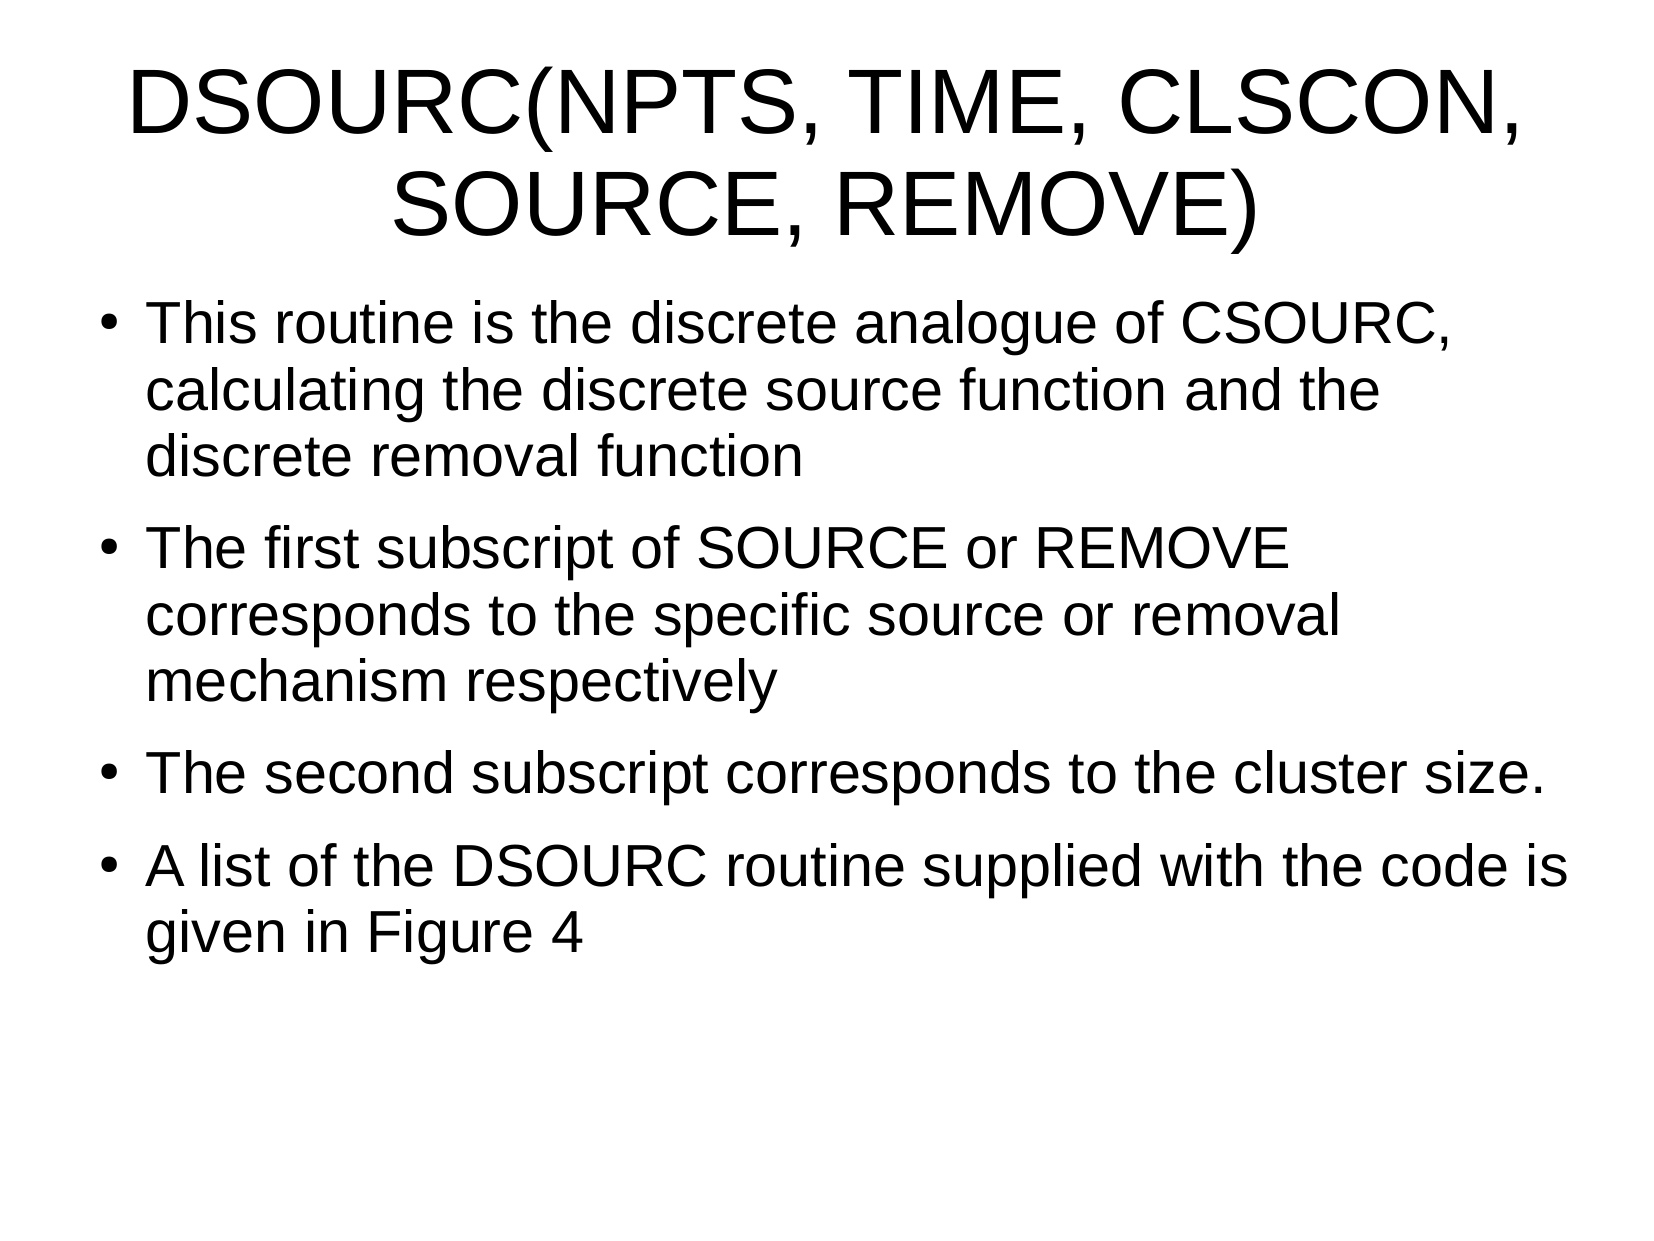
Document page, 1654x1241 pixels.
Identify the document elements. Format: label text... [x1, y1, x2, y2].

list This routine is the discrete analogue of CSOURC, calculating the discrete source function and the discrete removal function The first subscript of SOURCE or REMOVE corresponds to the specific source or removal mechanism respectively The second subscript corresponds to the cluster size. A list of the DSOURC routine supplied with the code is given in Figure 4 [82, 290, 1571, 1010]
title DSOURC(NPTS, TIME, CLSCON, SOURCE, REMOVE) [82, 49, 1571, 257]
